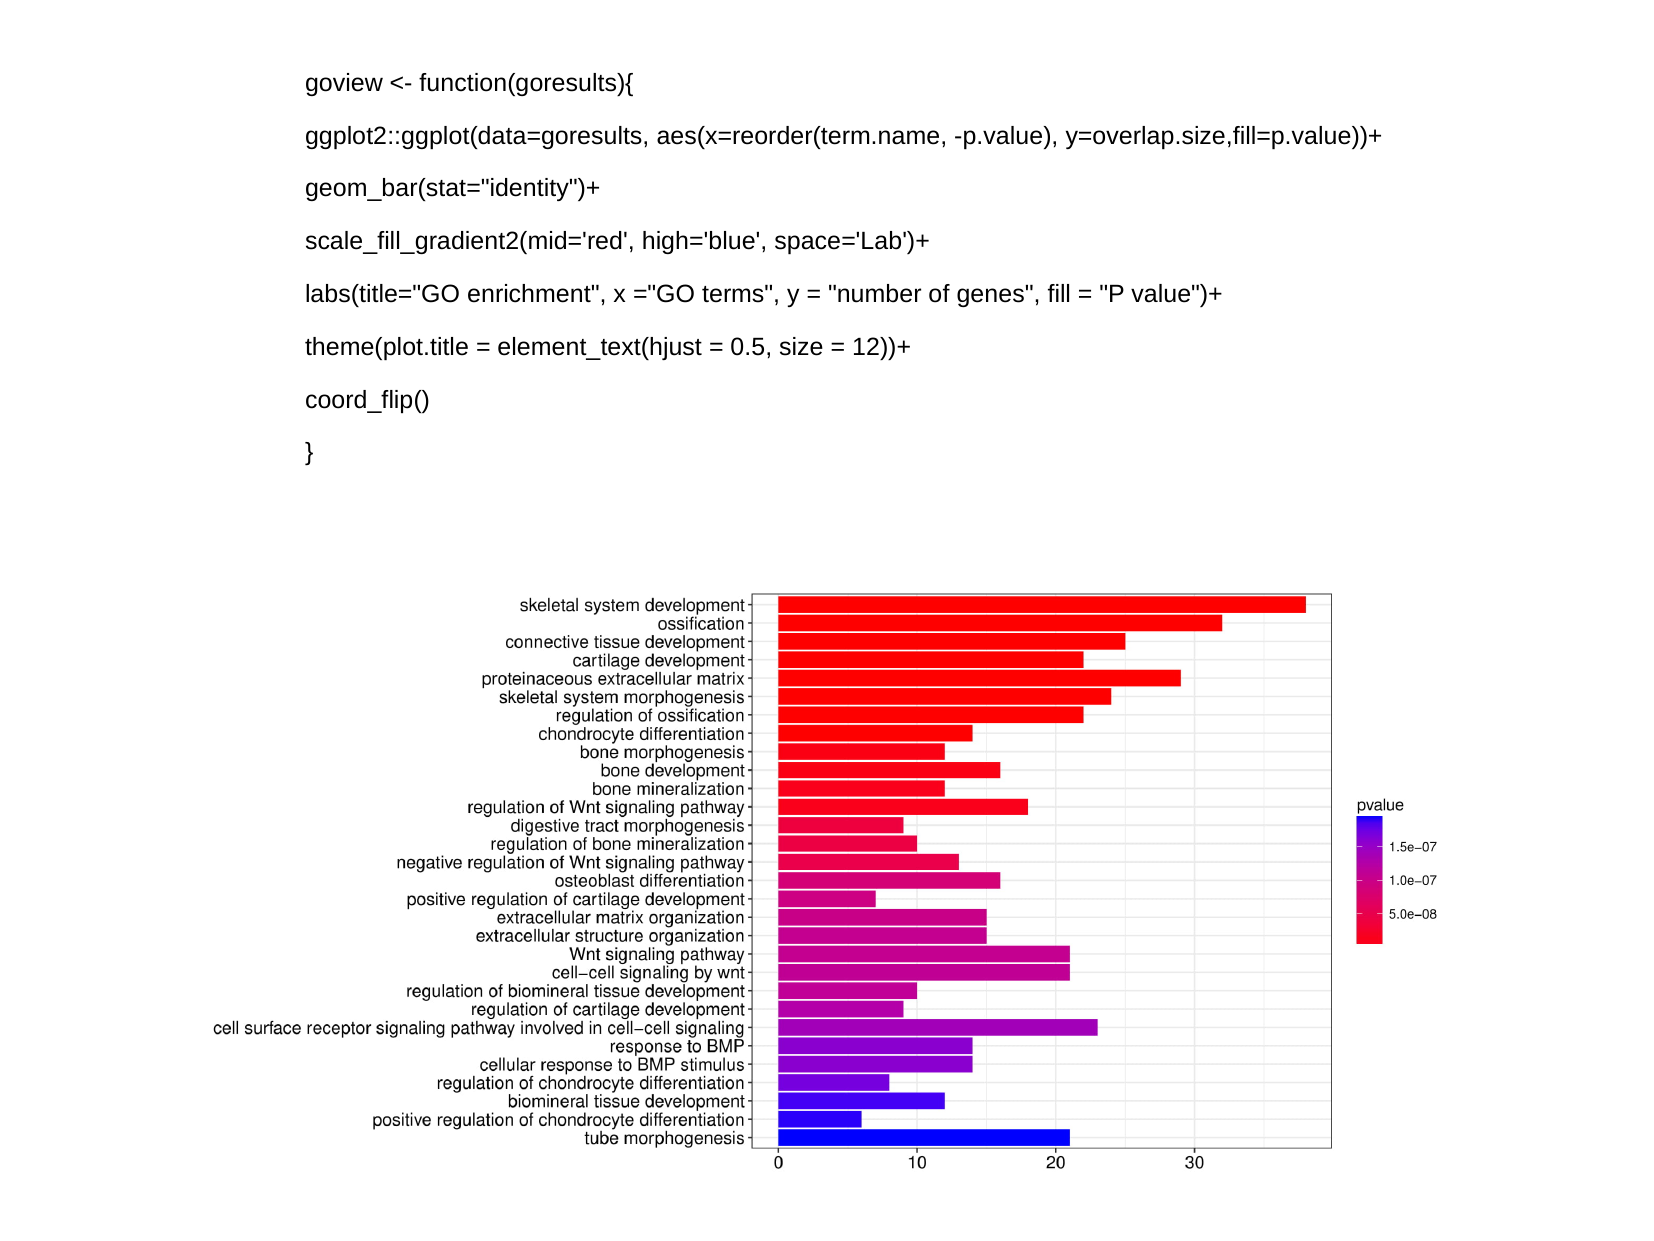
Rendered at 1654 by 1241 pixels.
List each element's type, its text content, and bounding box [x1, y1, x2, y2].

picture [184, 562, 1453, 1197]
text_box goview <- function(goresults){ ggplot2::ggplot(data=goresults, aes(x=reorder(term.name, -p.value), y=overlap.size,fill=p.value))+ geom_bar(stat="identity")+ scale_fill_gradient2(mid='red', high='blue', space='Lab')+ labs(title="GO enrichment", x ="GO terms", y = "number of genes", fill = "P value")+ theme(plot.title = element_text(hjust = 0.5, size = 12))+ coord_flip() } [290, 61, 1401, 474]
